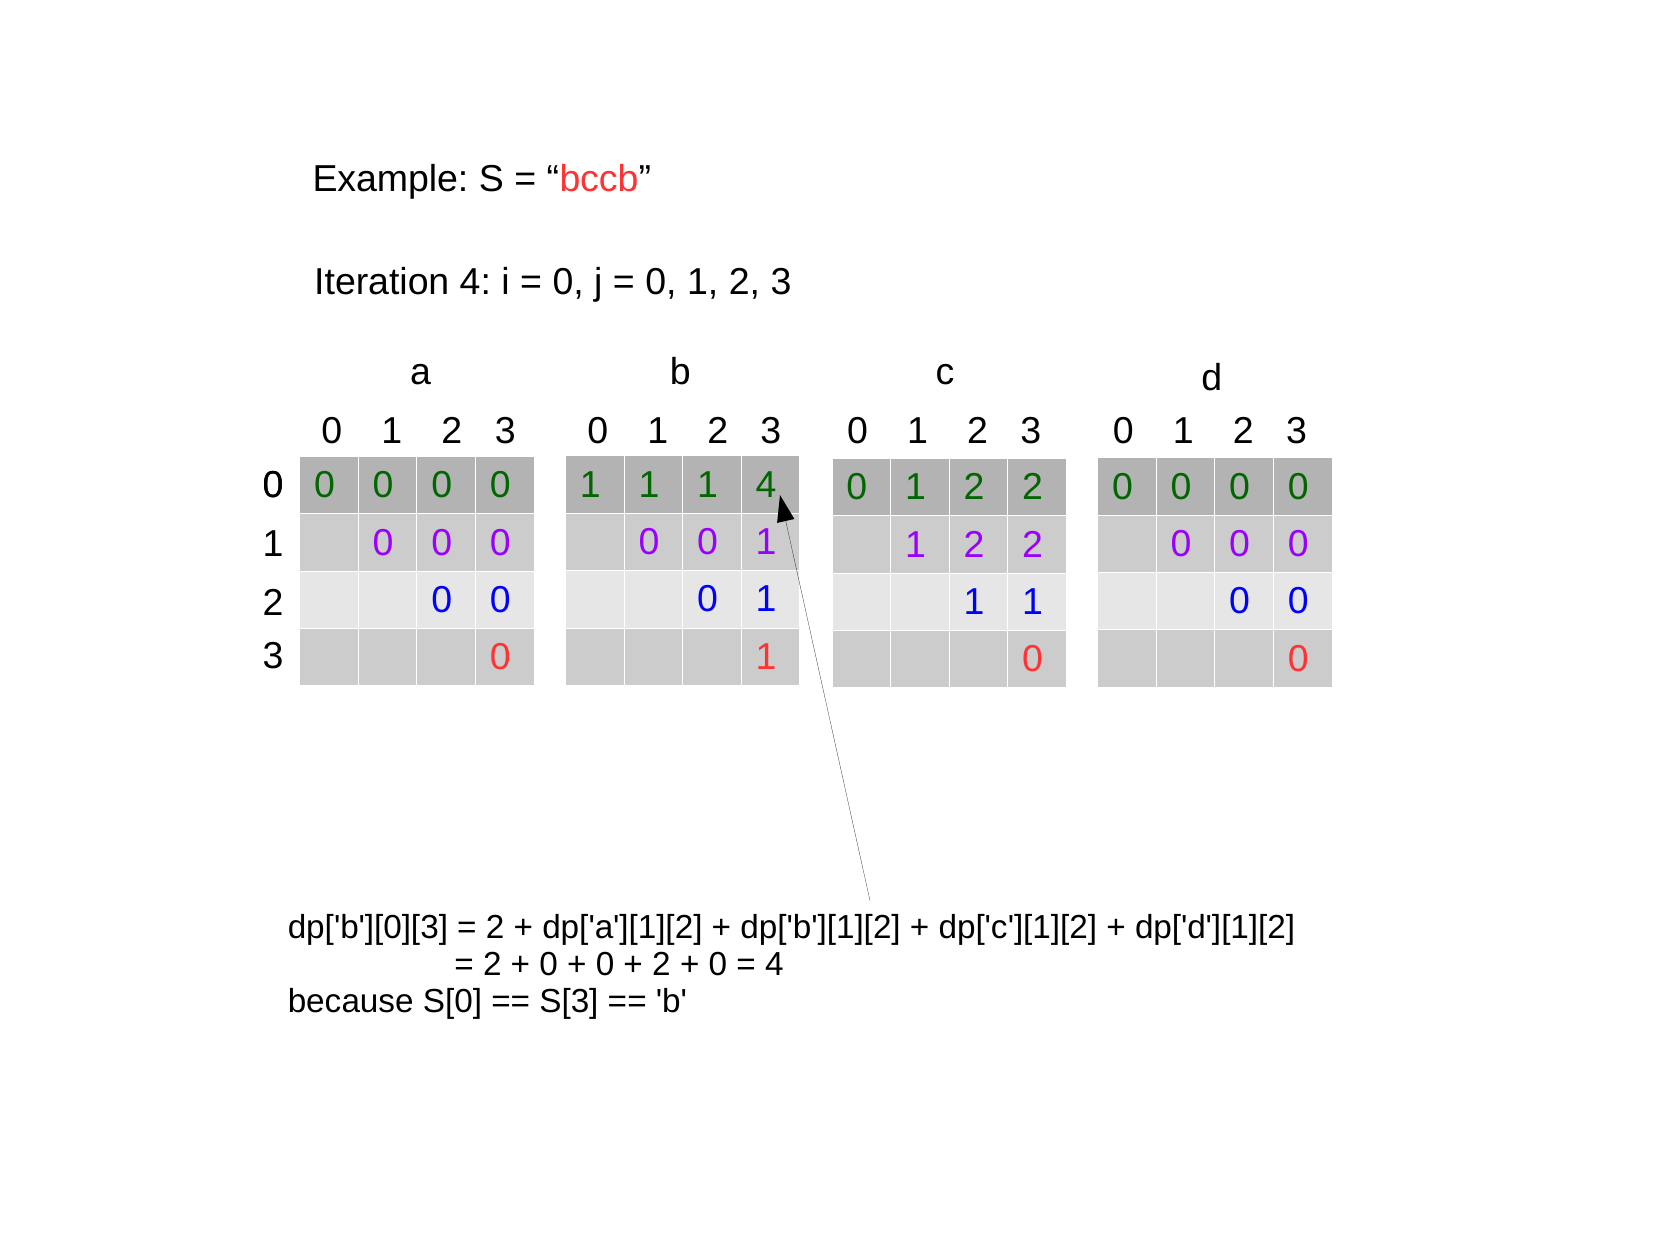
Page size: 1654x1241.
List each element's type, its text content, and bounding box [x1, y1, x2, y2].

text_box 3 [1271, 402, 1332, 460]
table_cell 2 [950, 516, 1007, 573]
table_cell [1157, 630, 1214, 687]
table_header 1 [625, 460, 682, 513]
table_cell 0 [1274, 630, 1332, 687]
text_box 0 [1098, 402, 1158, 460]
table_header 0 [1274, 460, 1332, 515]
table_header 0 [417, 460, 475, 513]
table_header 0 [308, 460, 358, 513]
table_header 0 [359, 460, 416, 513]
table_cell [891, 631, 949, 687]
table_cell [1157, 573, 1214, 629]
text_box 3 [247, 626, 308, 684]
table_cell 0 [1215, 573, 1273, 629]
table_cell 0 [1274, 573, 1332, 629]
table_header 0 [1215, 460, 1273, 515]
table_cell 1 [742, 629, 799, 685]
table_cell [891, 574, 949, 630]
table_cell [566, 571, 624, 628]
table_cell 0 [1274, 516, 1332, 572]
table_cell [950, 631, 1007, 687]
table_cell 0 [476, 629, 534, 685]
table_header 1 [566, 456, 624, 513]
table_cell 1 [950, 574, 1007, 630]
table_header 0 [1157, 460, 1214, 515]
table_cell [359, 572, 416, 628]
table_cell 1 [891, 516, 949, 573]
table_cell [833, 574, 890, 630]
text_box Example: S = “bccb” [297, 149, 673, 207]
table_cell [300, 629, 358, 685]
text_box 1 [1158, 402, 1218, 460]
table_header 1 [891, 460, 949, 515]
table_header 4 [742, 460, 799, 513]
text_box b [655, 343, 716, 401]
text_box 2 [1218, 402, 1271, 460]
text_box 0 [832, 402, 892, 460]
table_cell 1 [787, 514, 799, 570]
table_cell 1 [742, 514, 796, 570]
text_box dp['b'][0][3] = 2 + dp['a'][1][2] + dp['b'][1][2] + dp['c'][1][2] + dp['d'][1][2] = 2 + 0 + 0 + 2 + 0 = 4 because S[0] == S[3] == 'b' [273, 900, 1396, 1028]
text_box 1 [892, 402, 952, 460]
text_box a [395, 343, 456, 401]
text_box 1 [247, 514, 308, 572]
text_box 0 [306, 402, 366, 460]
table_cell 0 [476, 514, 534, 571]
table_cell [359, 629, 416, 685]
table_cell 0 [625, 514, 682, 570]
text_box 1 [632, 402, 692, 460]
table_cell [417, 629, 475, 685]
text_box c [920, 343, 981, 401]
table_cell 0 [359, 514, 416, 571]
text_box 1 [366, 402, 426, 460]
table_cell [566, 514, 624, 570]
table_cell 0 [417, 572, 475, 628]
table_cell 0 [1157, 516, 1214, 572]
text_box 2 [426, 402, 480, 460]
table_header 0 [476, 460, 534, 513]
table_cell 1 [742, 571, 799, 628]
table_cell 1 [1008, 574, 1066, 630]
table_cell [833, 631, 890, 687]
table_cell [1098, 573, 1156, 629]
table_header 2 [950, 460, 1007, 515]
text_box 0 [572, 402, 632, 460]
text_box 3 [1005, 402, 1066, 460]
table_cell [1215, 630, 1273, 687]
table_cell 0 [1008, 631, 1066, 687]
table_cell [1098, 516, 1156, 572]
text_box 2 [247, 573, 308, 626]
table_header 0 [1098, 460, 1156, 515]
table_cell [625, 571, 682, 628]
table_cell 0 [1215, 516, 1273, 572]
table_cell [833, 516, 890, 573]
table_cell [683, 629, 741, 685]
text_box d [1186, 349, 1247, 402]
table_cell [625, 629, 682, 685]
text_box 3 [745, 402, 806, 460]
text_box 2 [692, 402, 745, 460]
text_box 0 [247, 455, 308, 513]
table_cell 0 [476, 572, 534, 628]
table_cell 0 [683, 571, 741, 628]
table_cell 0 [417, 514, 475, 571]
table_cell 2 [1008, 516, 1066, 573]
table_cell 0 [683, 514, 741, 570]
table_header 0 [833, 460, 890, 515]
text_box Iteration 4: i = 0, j = 0, 1, 2, 3 [299, 253, 915, 311]
table_cell [1098, 630, 1156, 687]
table_cell [300, 572, 358, 628]
table_header 2 [1008, 460, 1066, 515]
table_cell [566, 629, 624, 685]
table_header 1 [683, 460, 741, 513]
text_box 2 [952, 402, 1005, 460]
table_cell [308, 514, 358, 571]
text_box 3 [480, 402, 541, 460]
